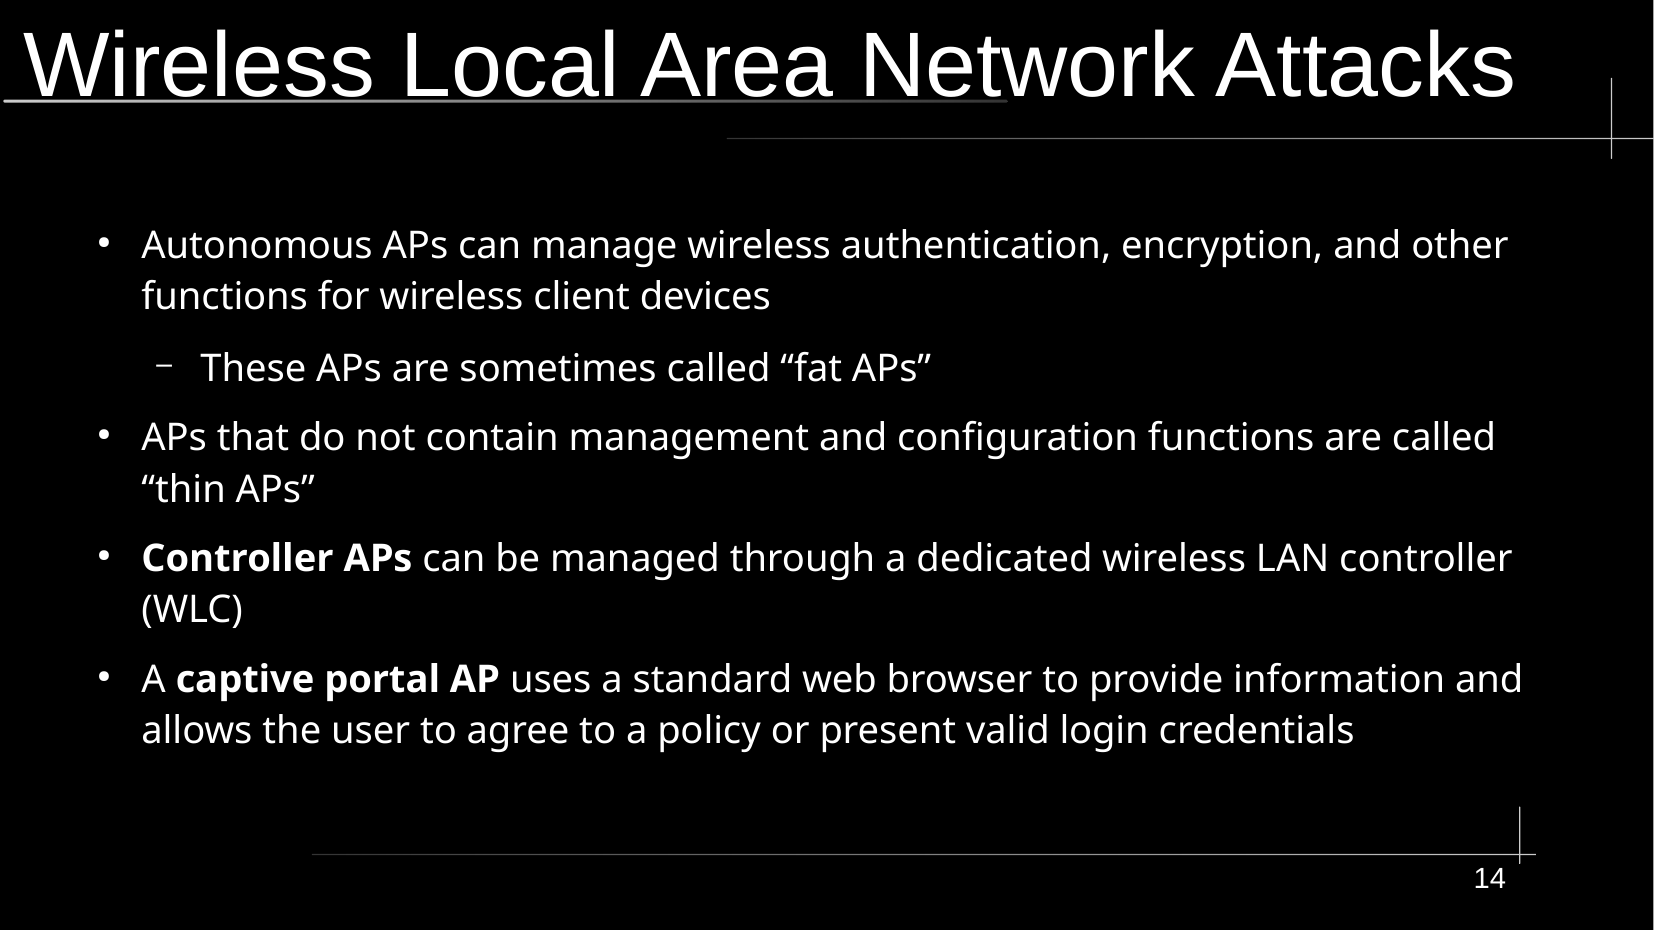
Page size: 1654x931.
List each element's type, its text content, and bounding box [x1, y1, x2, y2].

title Wireless Local Area Network Attacks [23, 11, 1589, 119]
list Autonomous APs can manage wireless authentication, encryption, and other functions for wireless client devices These APs are sometimes called “fat APs” APs that do not contain management and configuration functions are called “thin APs” Controller APs can be managed through a dedicated wireless LAN controller (WLC) A captive portal AP uses a standard web browser to provide information and allows the user to agree to a policy or present valid login credentials [82, 217, 1571, 758]
